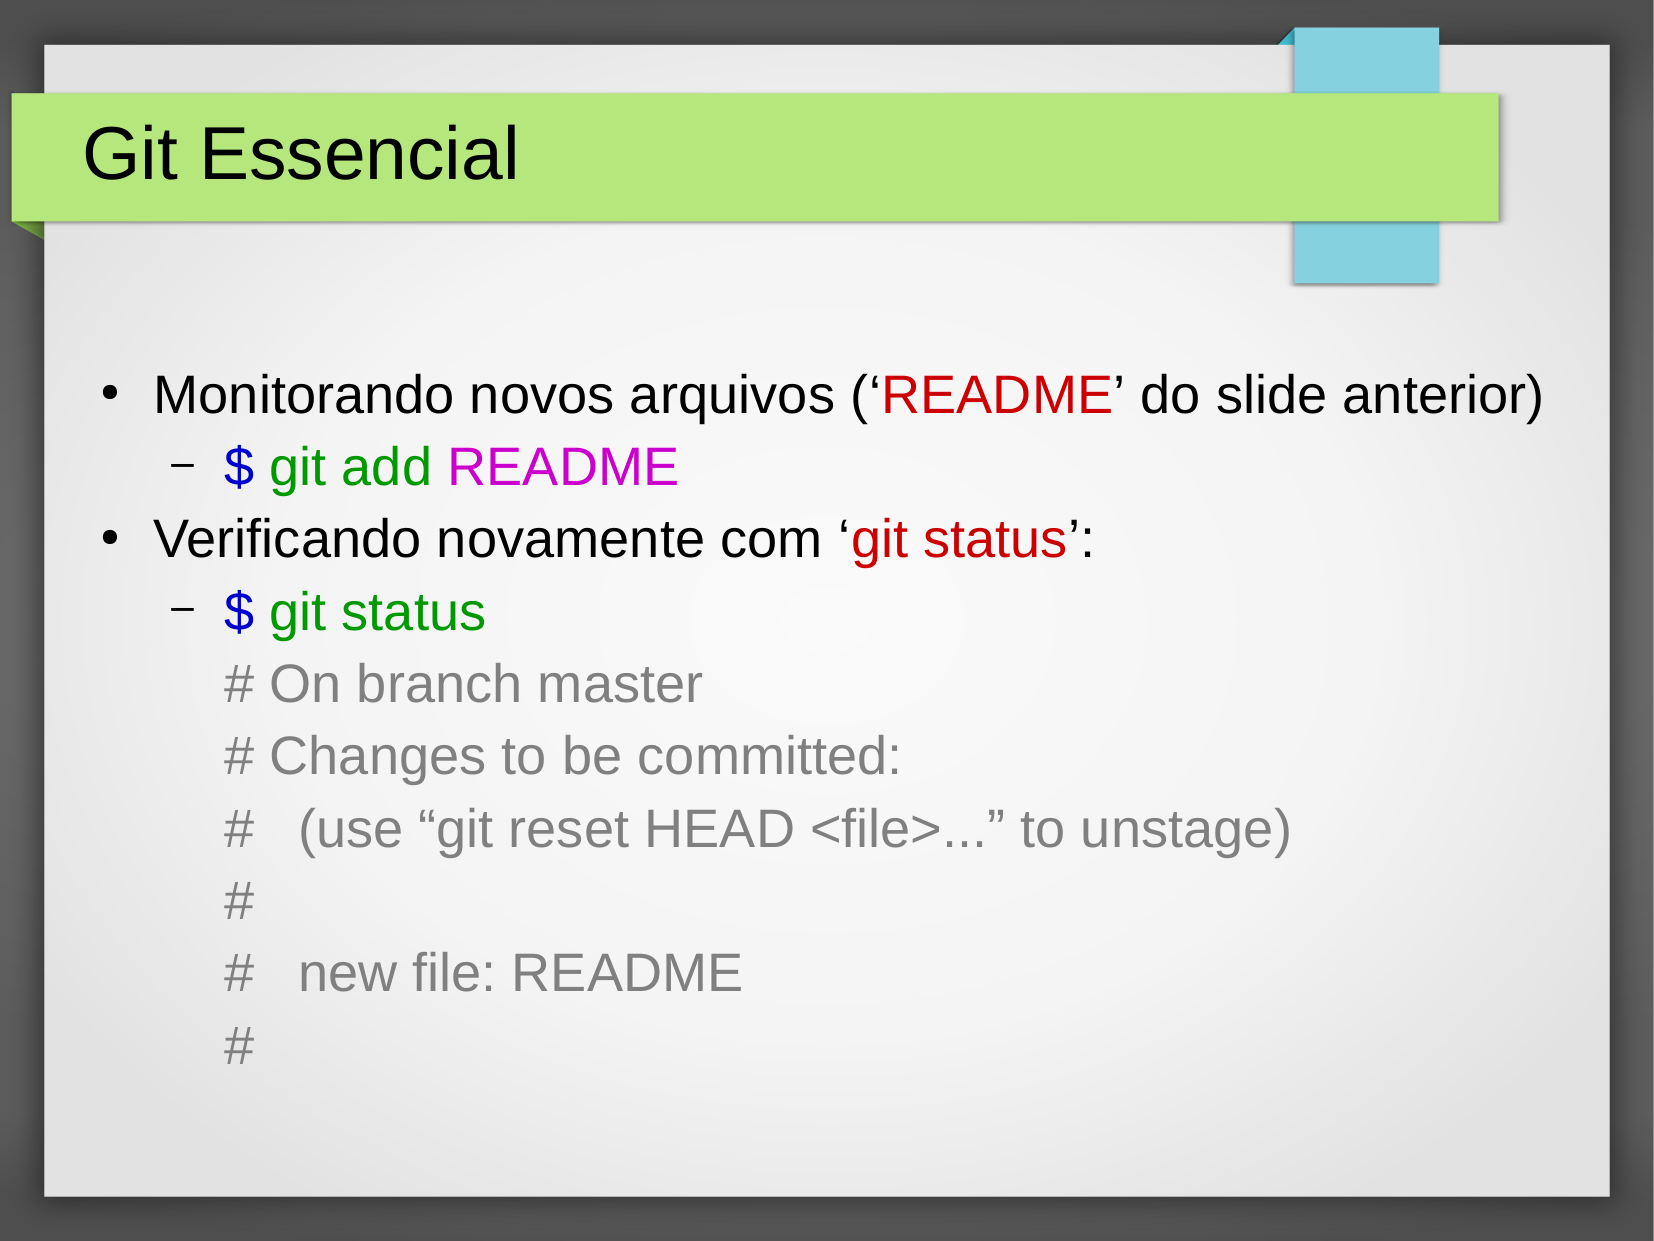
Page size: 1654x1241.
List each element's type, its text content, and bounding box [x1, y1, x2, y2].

title Git Essencial [82, 94, 1264, 213]
picture [0, 0, 1654, 1241]
list Monitorando novos arquivos (‘README’ do slide anterior) $ git add README Verificando novamente com ‘git status’: $ git status # On branch master # Changes to be committed: # (use “git reset HEAD <file>...” to unstage) # # new file: README # [82, 360, 1571, 1080]
